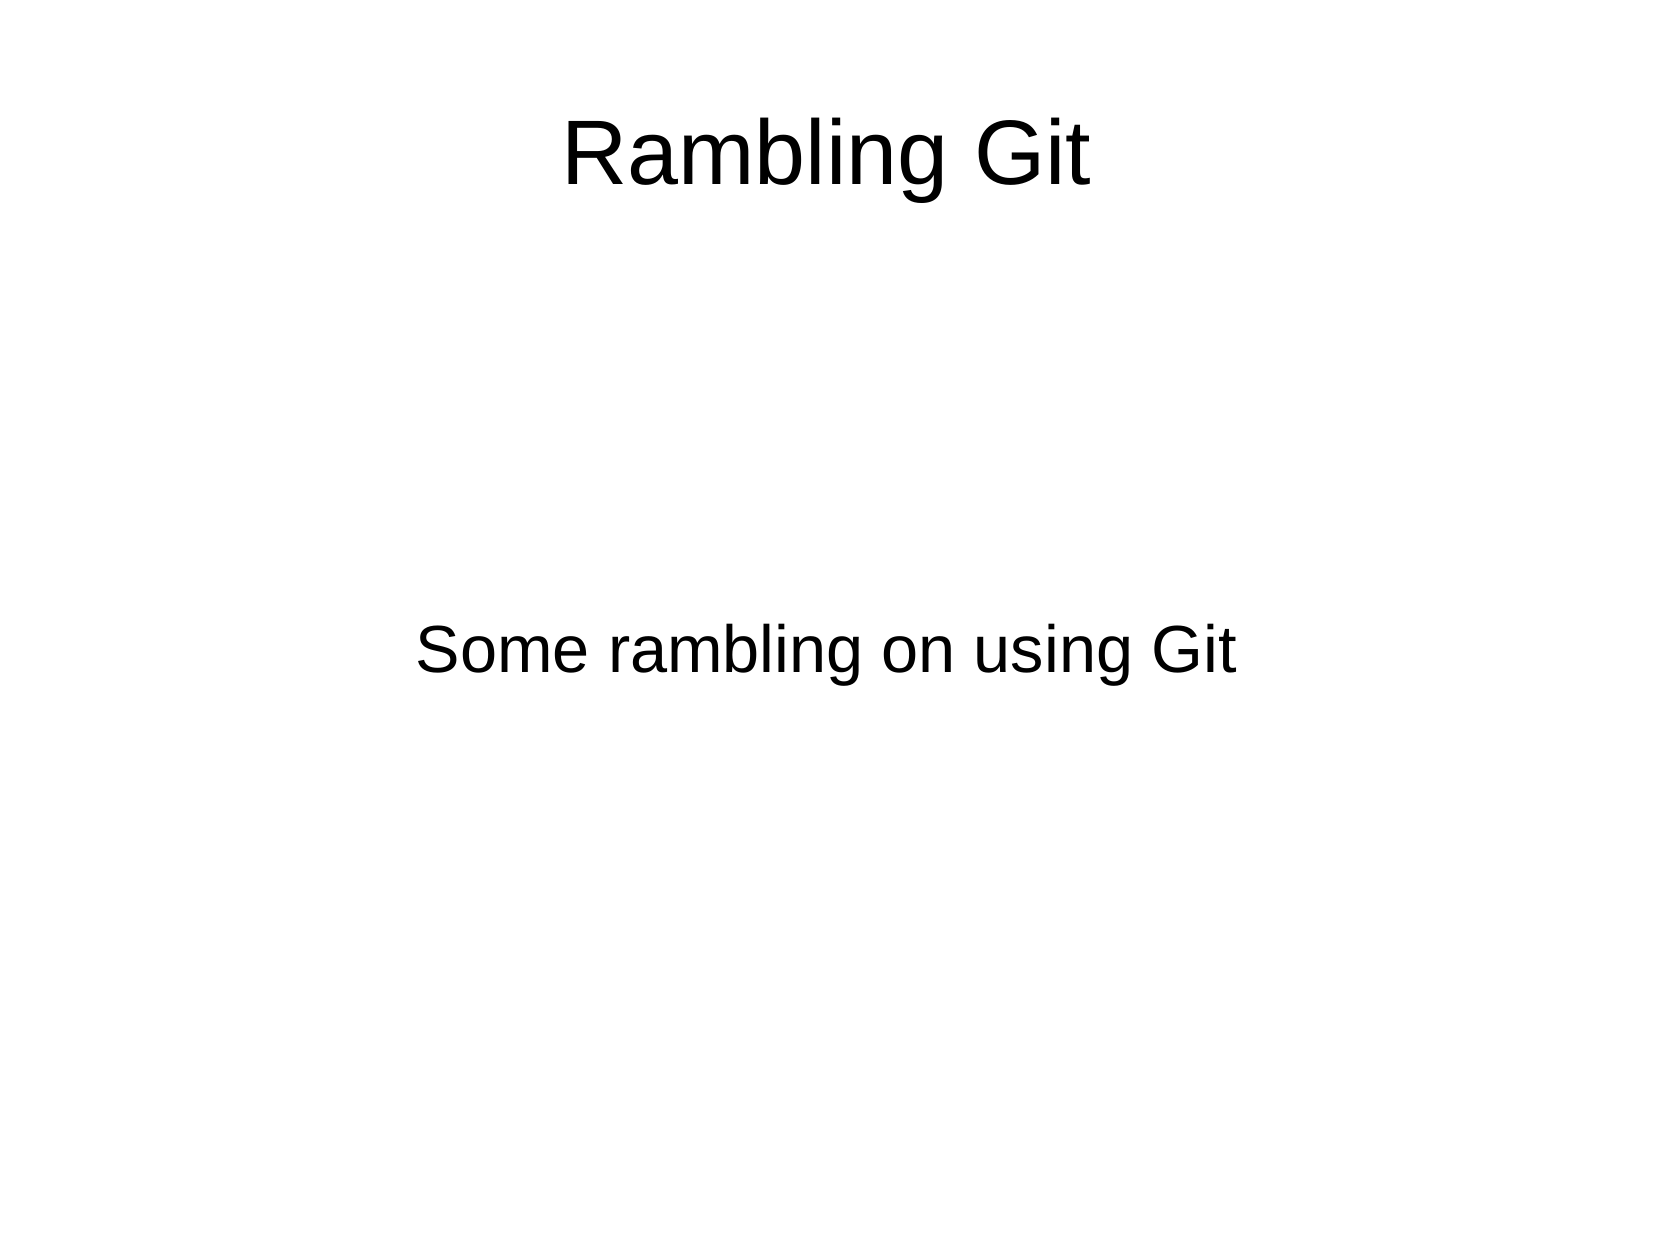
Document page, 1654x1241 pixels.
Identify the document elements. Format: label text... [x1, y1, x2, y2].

subtitle Some rambling on using Git [82, 290, 1571, 1010]
title Rambling Git [82, 49, 1571, 257]
